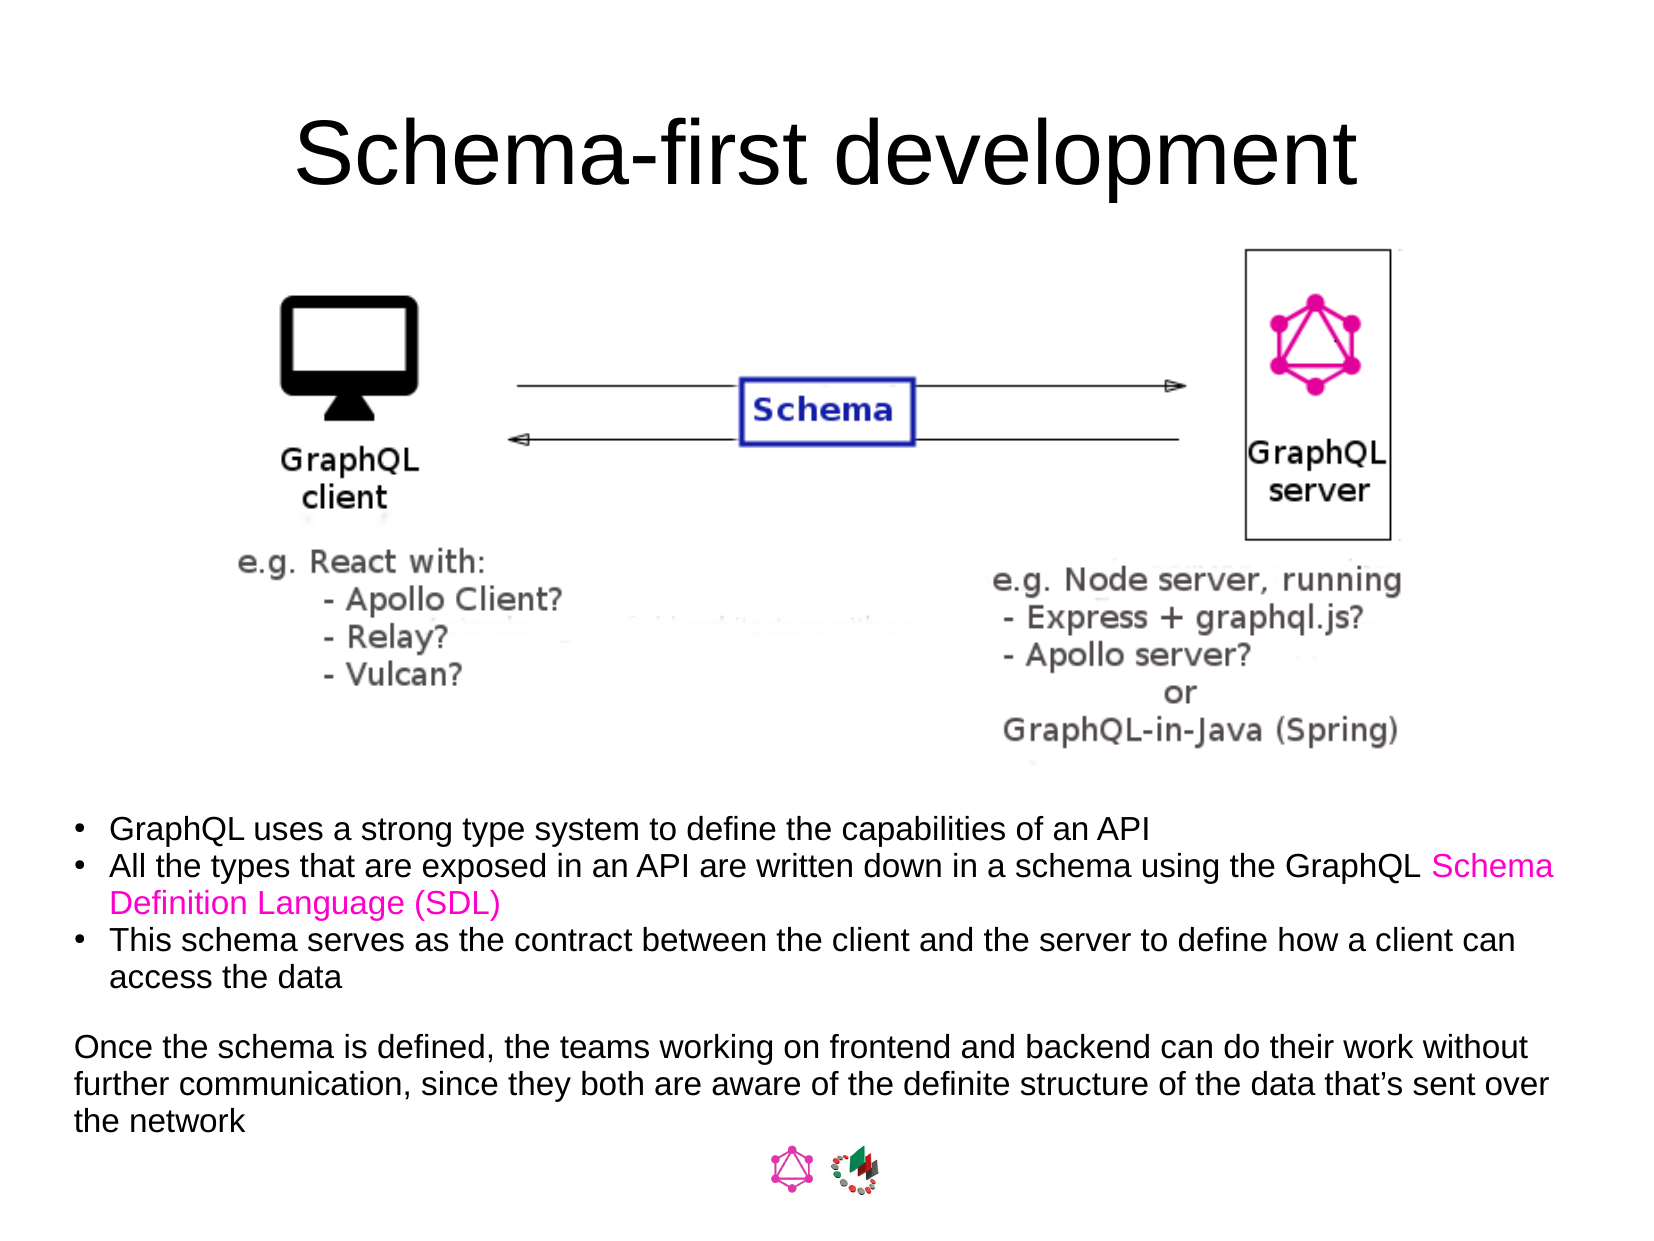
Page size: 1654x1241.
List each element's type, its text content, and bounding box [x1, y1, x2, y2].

text_box GraphQL uses a strong type system to define the capabilities of an API All the types that are exposed in an API are written down in a schema using the GraphQL Schema Definition Language (SDL) This schema serves as the contract between the client and the server to define how a client can access the data Once the schema is defined, the teams working on frontend and backend can do their work without further communication, since they both are aware of the definite structure of the data that’s sent over the network [59, 803, 1595, 1147]
picture [223, 237, 1431, 804]
title Schema-first development [82, 49, 1571, 257]
picture [768, 1147, 816, 1193]
picture [826, 1147, 886, 1202]
